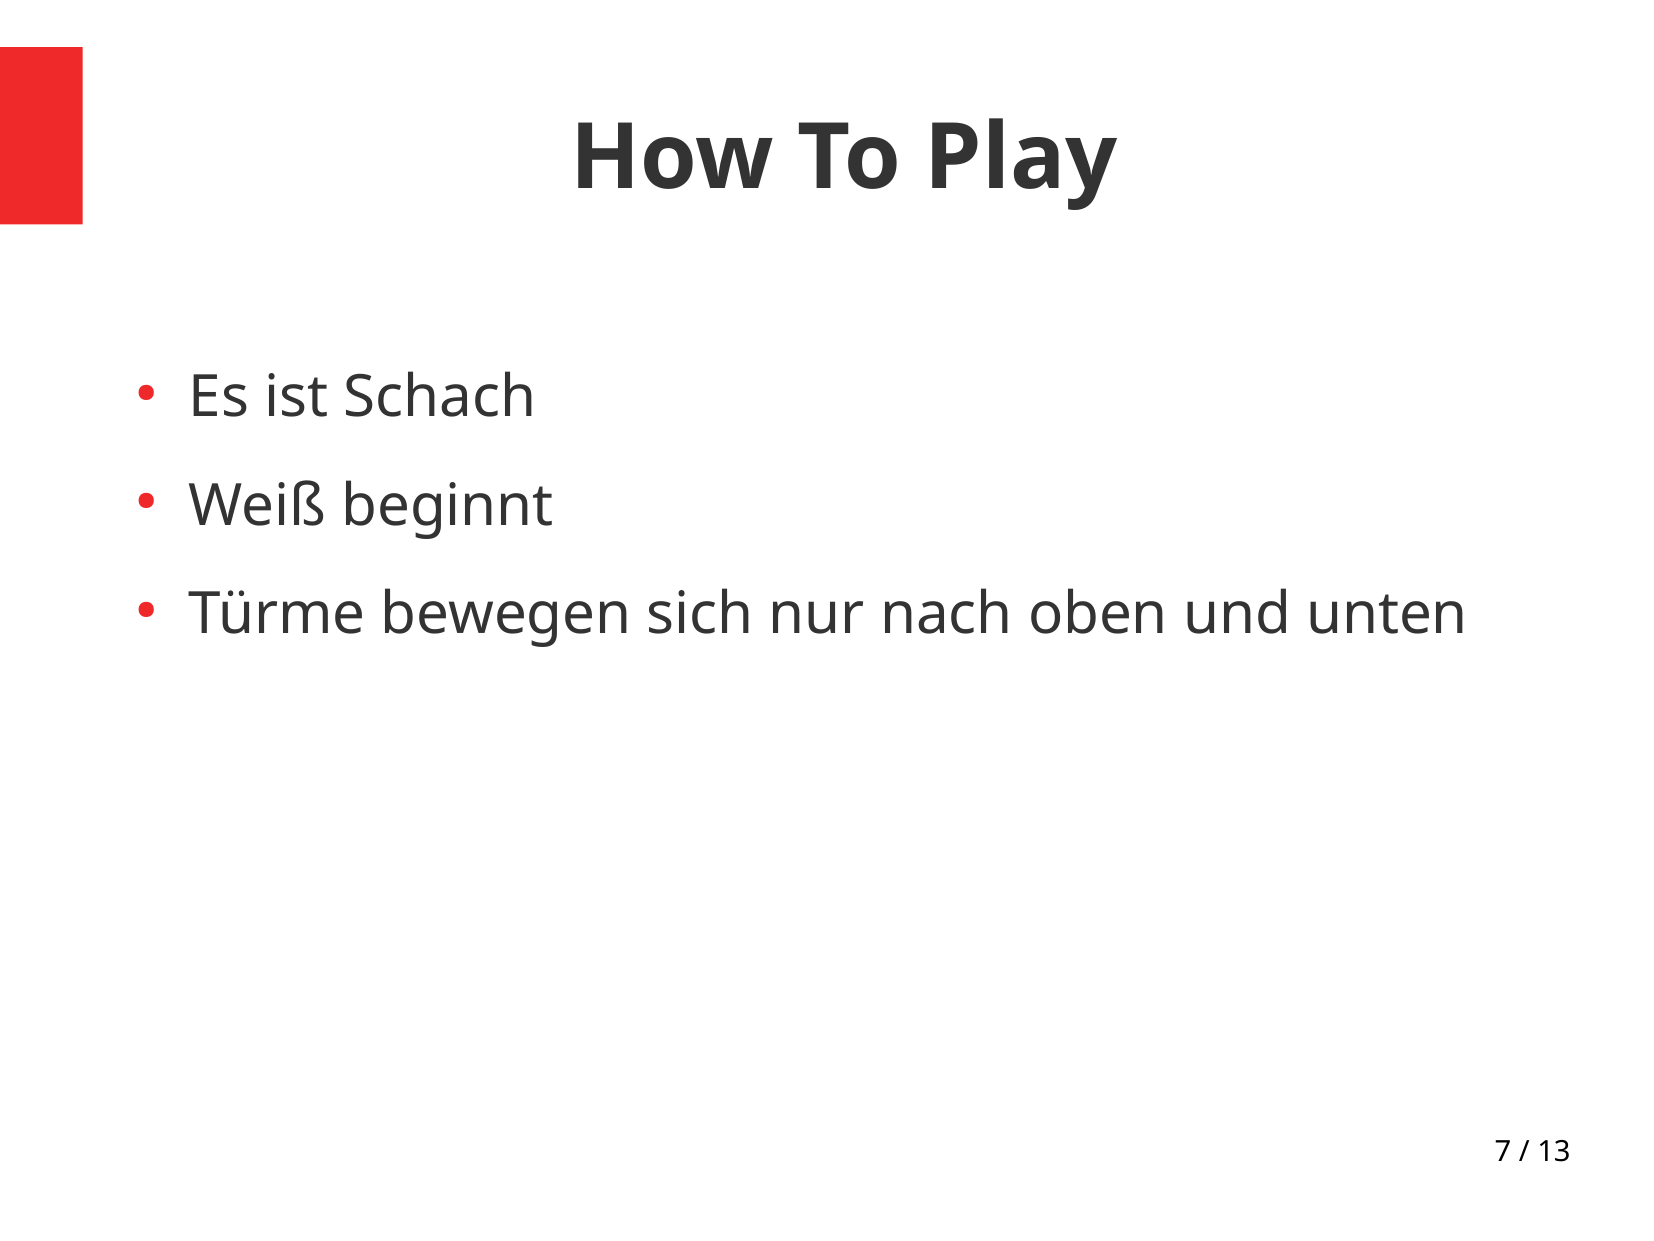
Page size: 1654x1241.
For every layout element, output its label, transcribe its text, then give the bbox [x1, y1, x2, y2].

title How To Play [118, 49, 1571, 257]
list Es ist Schach Weiß beginnt Türme bewegen sich nur nach oben und unten [118, 354, 1536, 1074]
